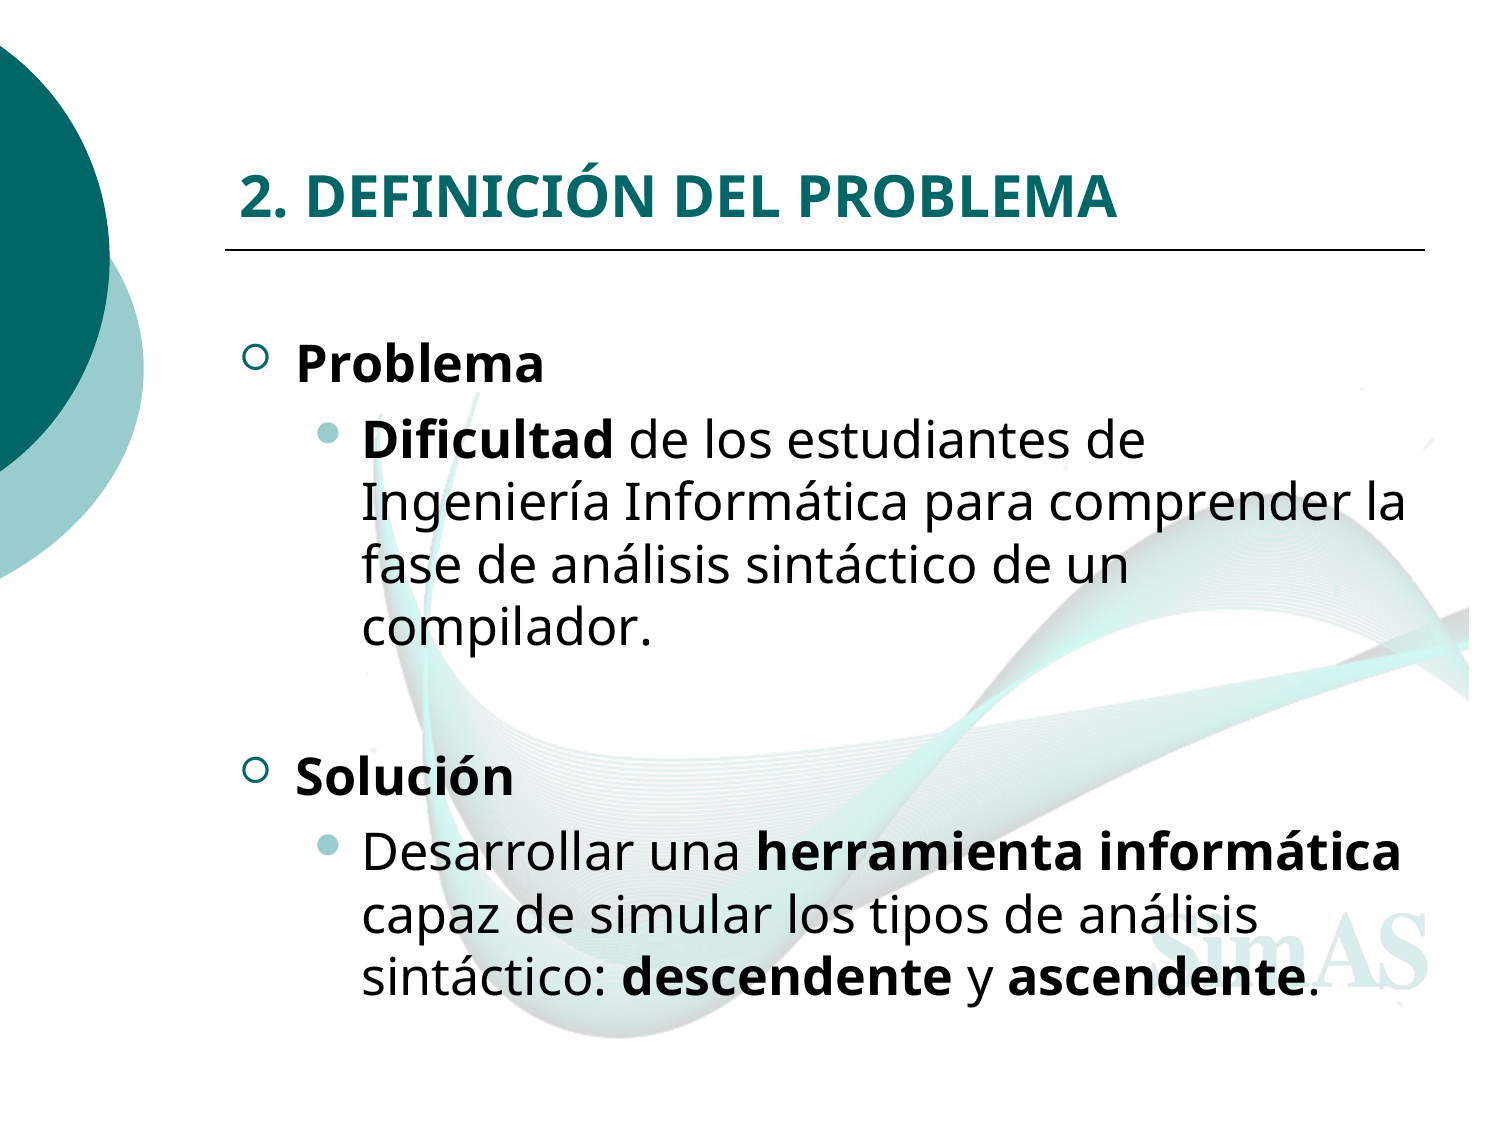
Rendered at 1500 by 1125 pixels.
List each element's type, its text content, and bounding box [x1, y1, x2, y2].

list Problema Dificultad de los estudiantes de Ingeniería Informática para comprender la fase de análisis sintáctico de un compilador. Solución Desarrollar una herramienta informática capaz de simular los tipos de análisis sintáctico: descendente y ascendente. [224, 231, 1425, 1071]
title 2. DEFINICIÓN DEL PROBLEMA [224, 49, 1425, 231]
